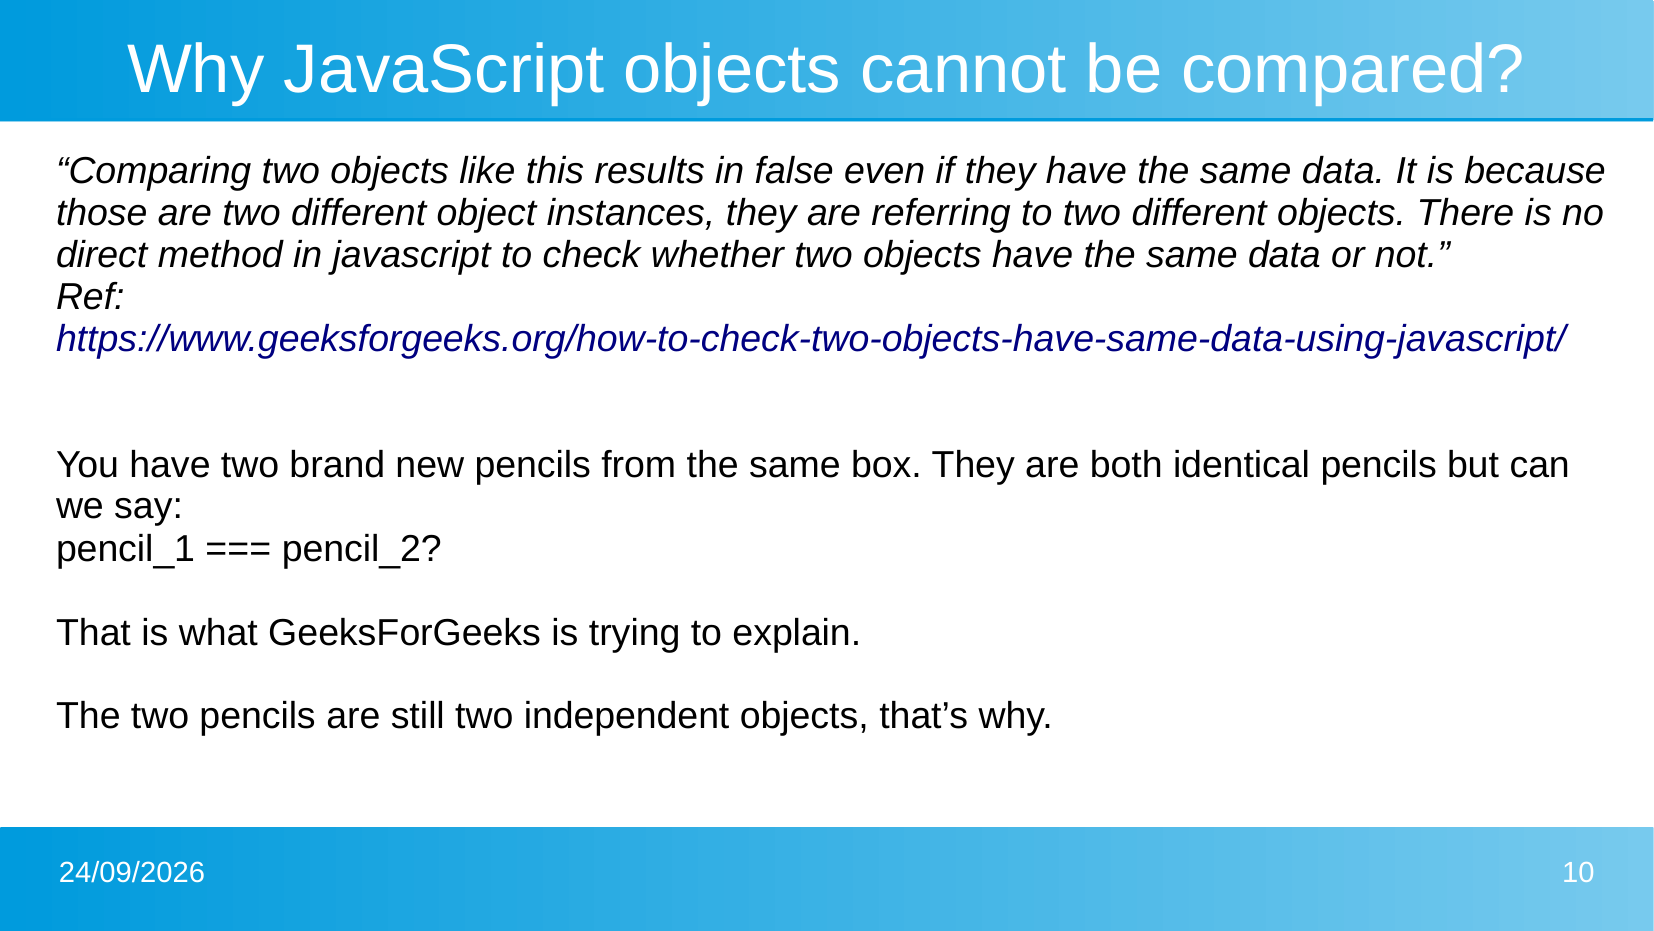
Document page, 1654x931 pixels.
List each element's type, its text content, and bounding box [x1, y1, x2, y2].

text_box “Comparing two objects like this results in false even if they have the same data. It is because those are two different object instances, they are referring to two different objects. There is no direct method in javascript to check whether two objects have the same data or not.” Ref: https://www.geeksforgeeks.org/how-to-check-two-objects-have-same-data-using-javascript/ You have two brand new pencils from the same box. They are both identical pencils but can we say: pencil_1 === pencil_2? That is what GeeksForGeeks is trying to explain. The two pencils are still two independent objects, that’s why. [41, 141, 1625, 787]
title Why JavaScript objects cannot be compared? [59, 29, 1595, 108]
